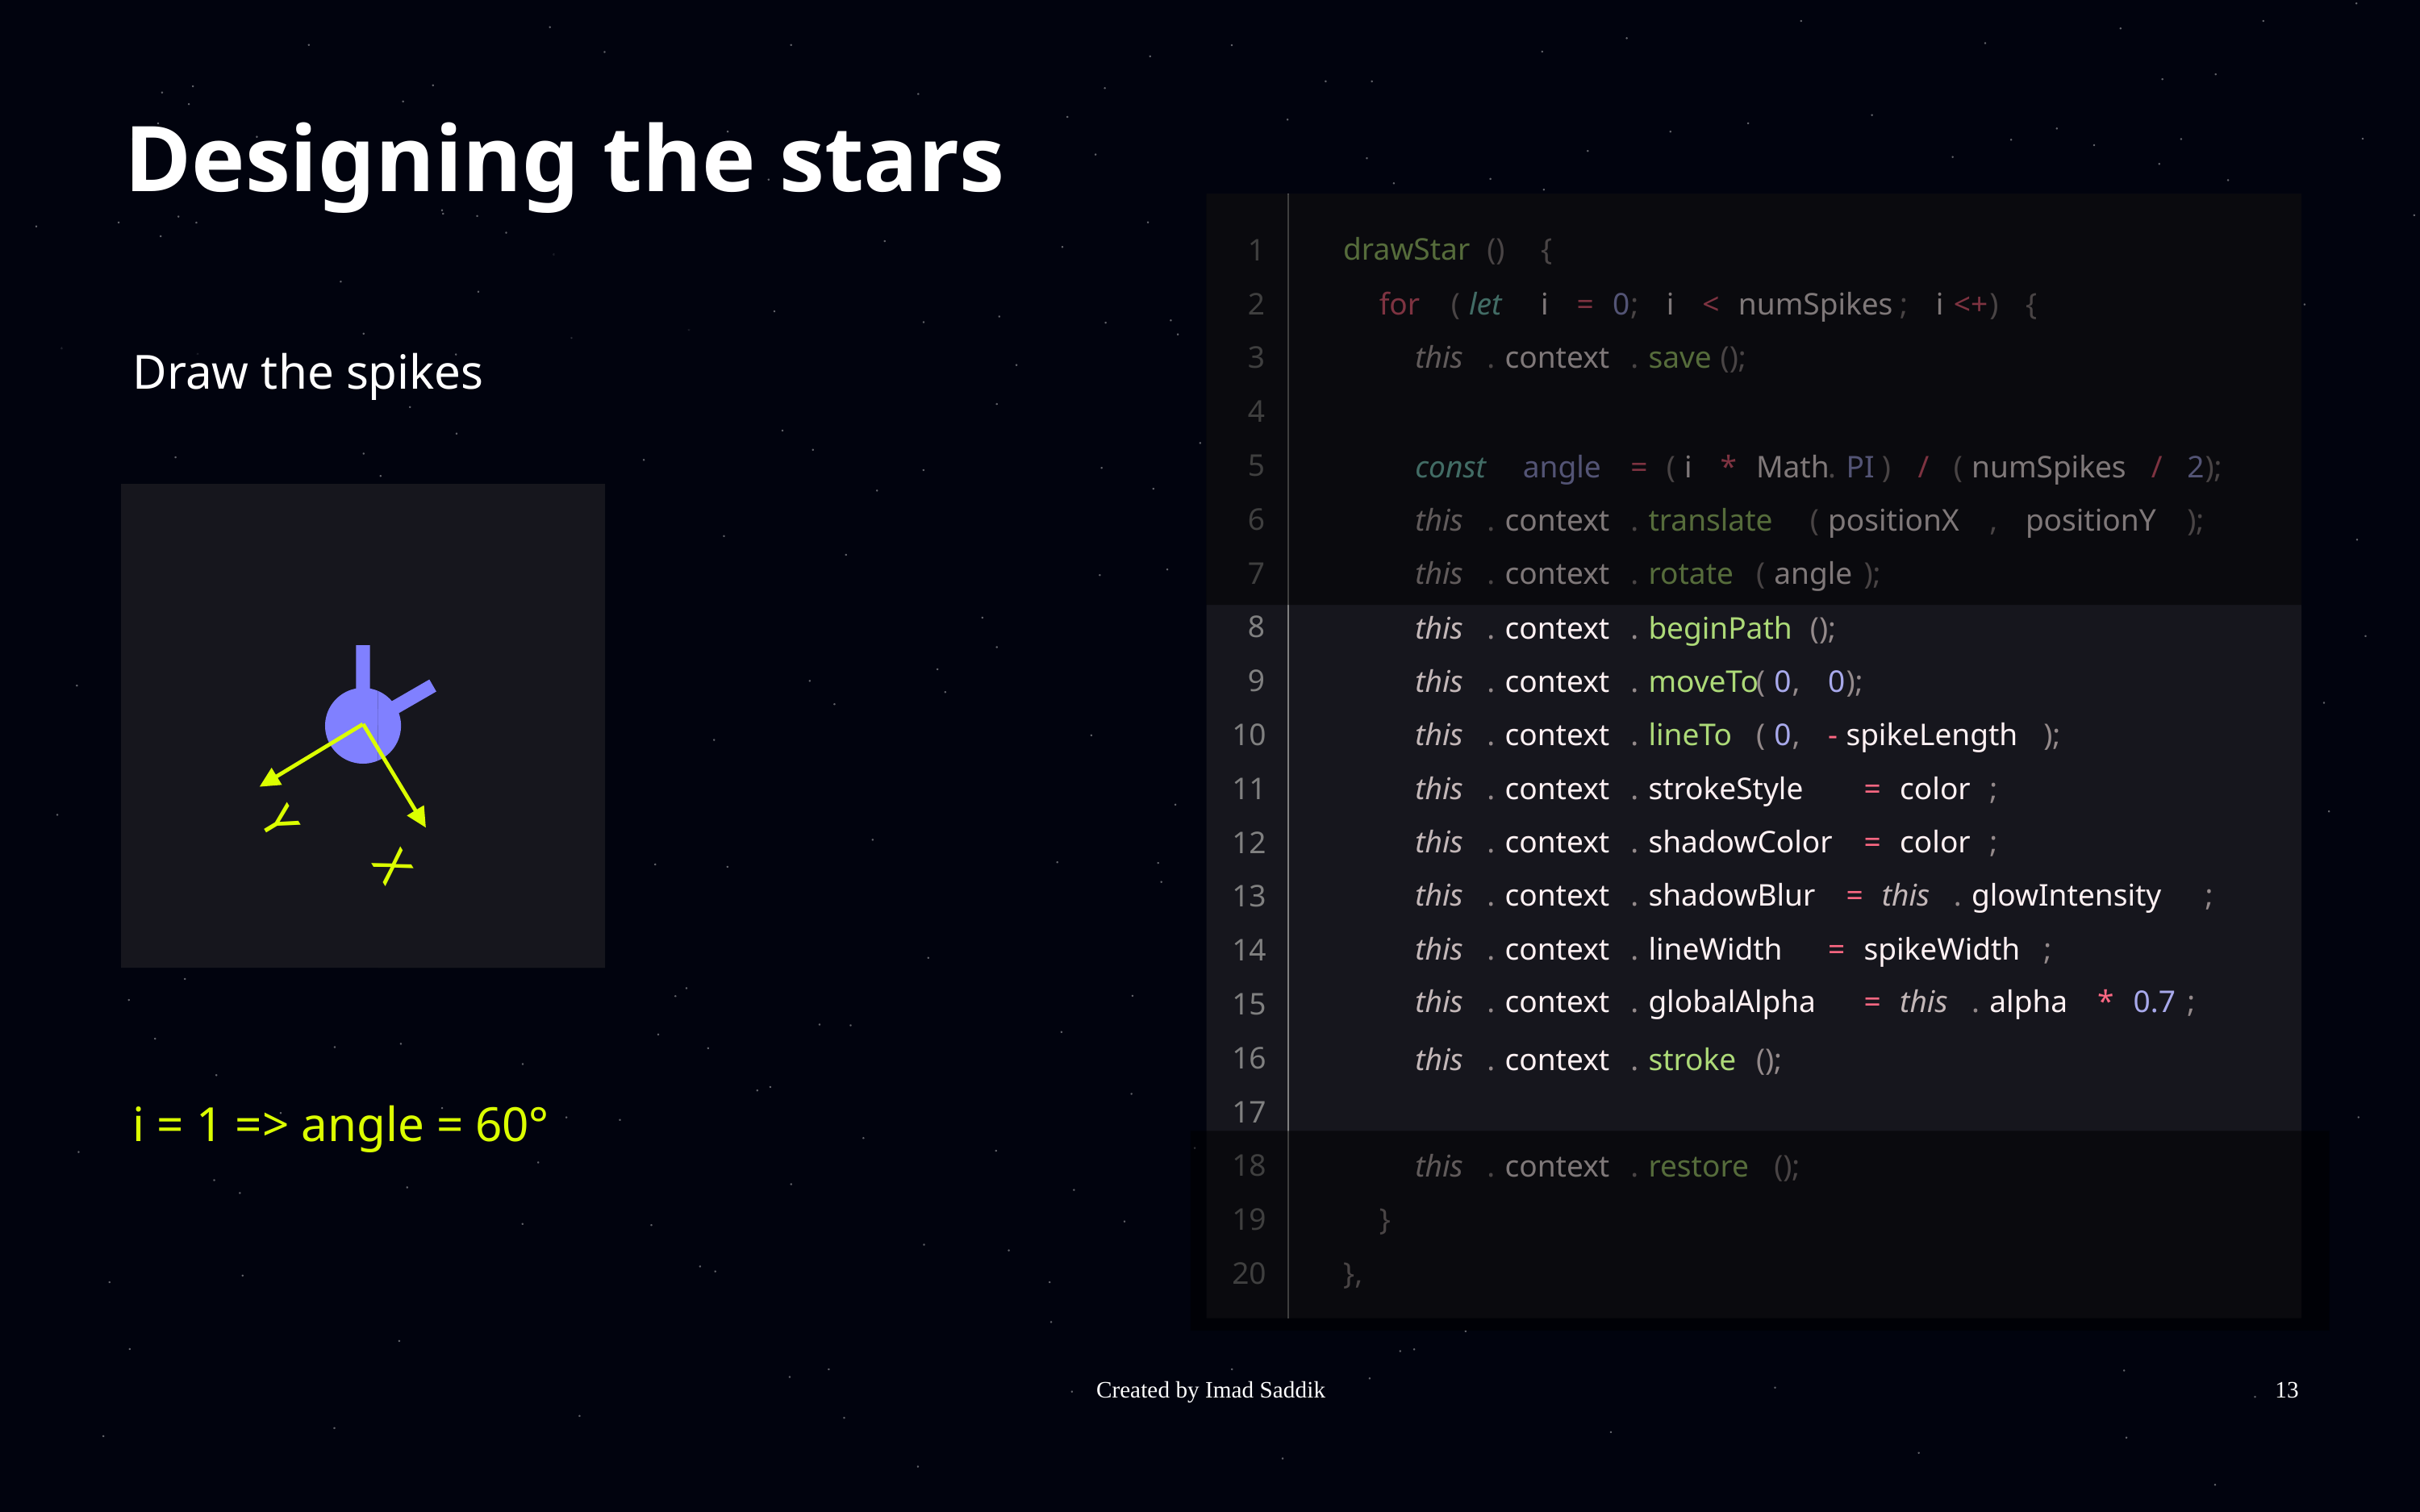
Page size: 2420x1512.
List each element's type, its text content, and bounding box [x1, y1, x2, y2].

text_box Draw the spikes [121, 301, 727, 454]
text_box X [351, 826, 457, 939]
text_box [1206, 194, 2302, 606]
text_box i = 1 => angle = 60° [121, 1089, 727, 1158]
text_box Designing the stars [112, 61, 1411, 251]
picture [121, 484, 606, 968]
text_box Y [238, 781, 345, 895]
text_box [1190, 1131, 2330, 1331]
picture [1206, 606, 2302, 1131]
